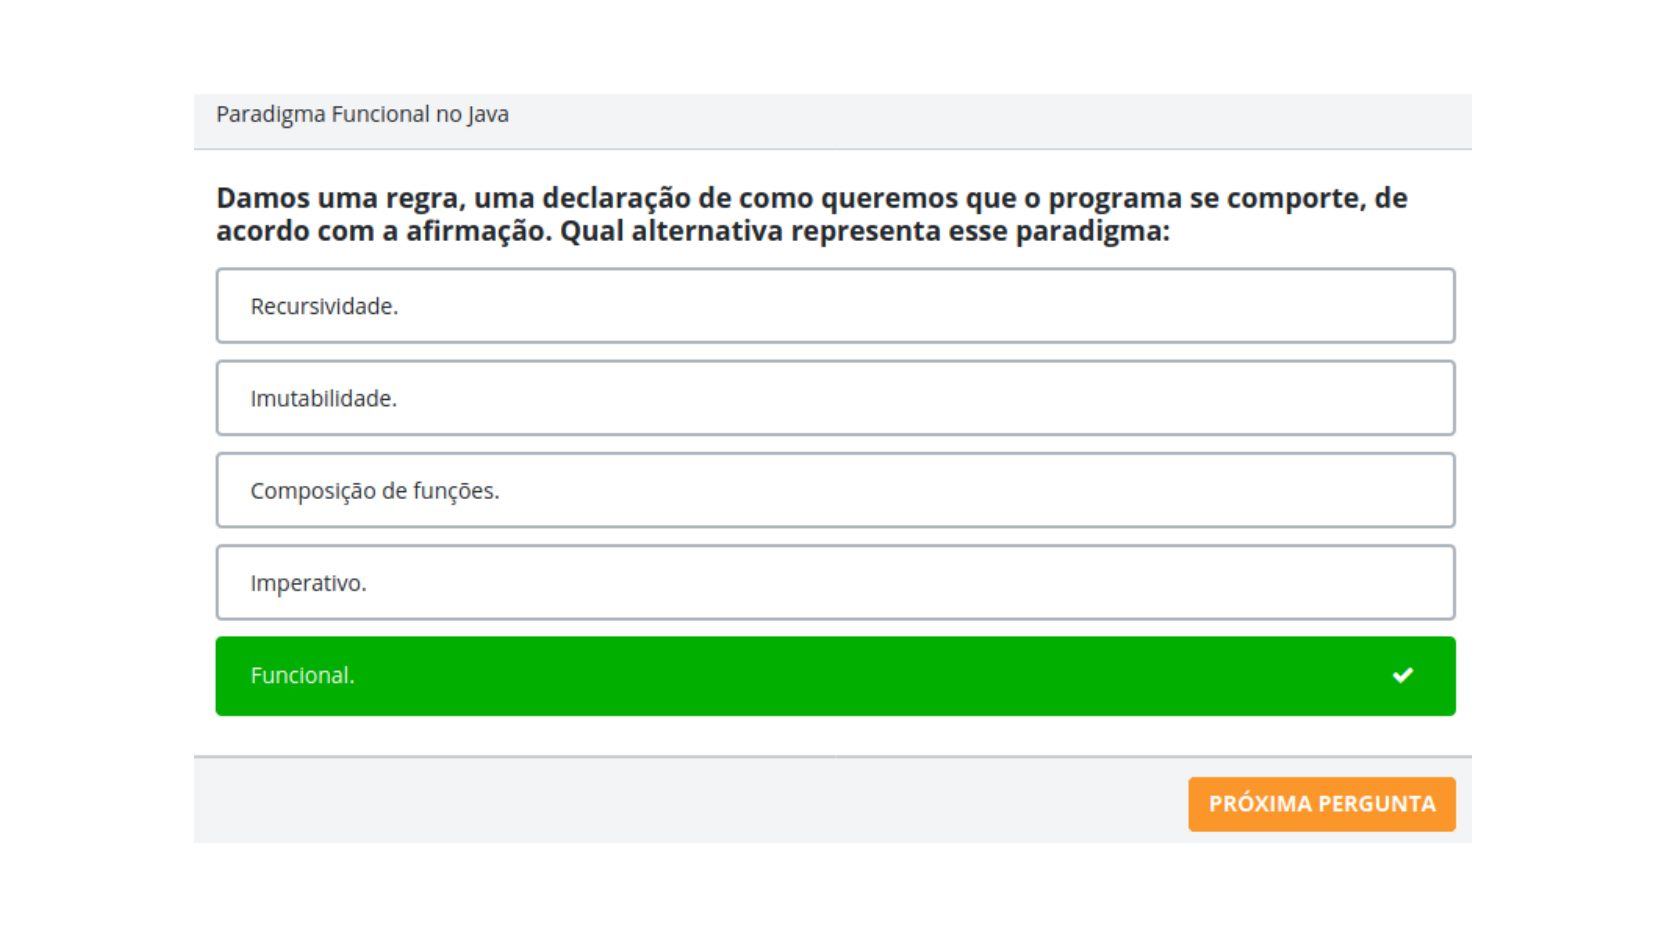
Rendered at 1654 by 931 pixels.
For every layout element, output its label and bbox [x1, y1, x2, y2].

picture [194, 94, 1472, 843]
